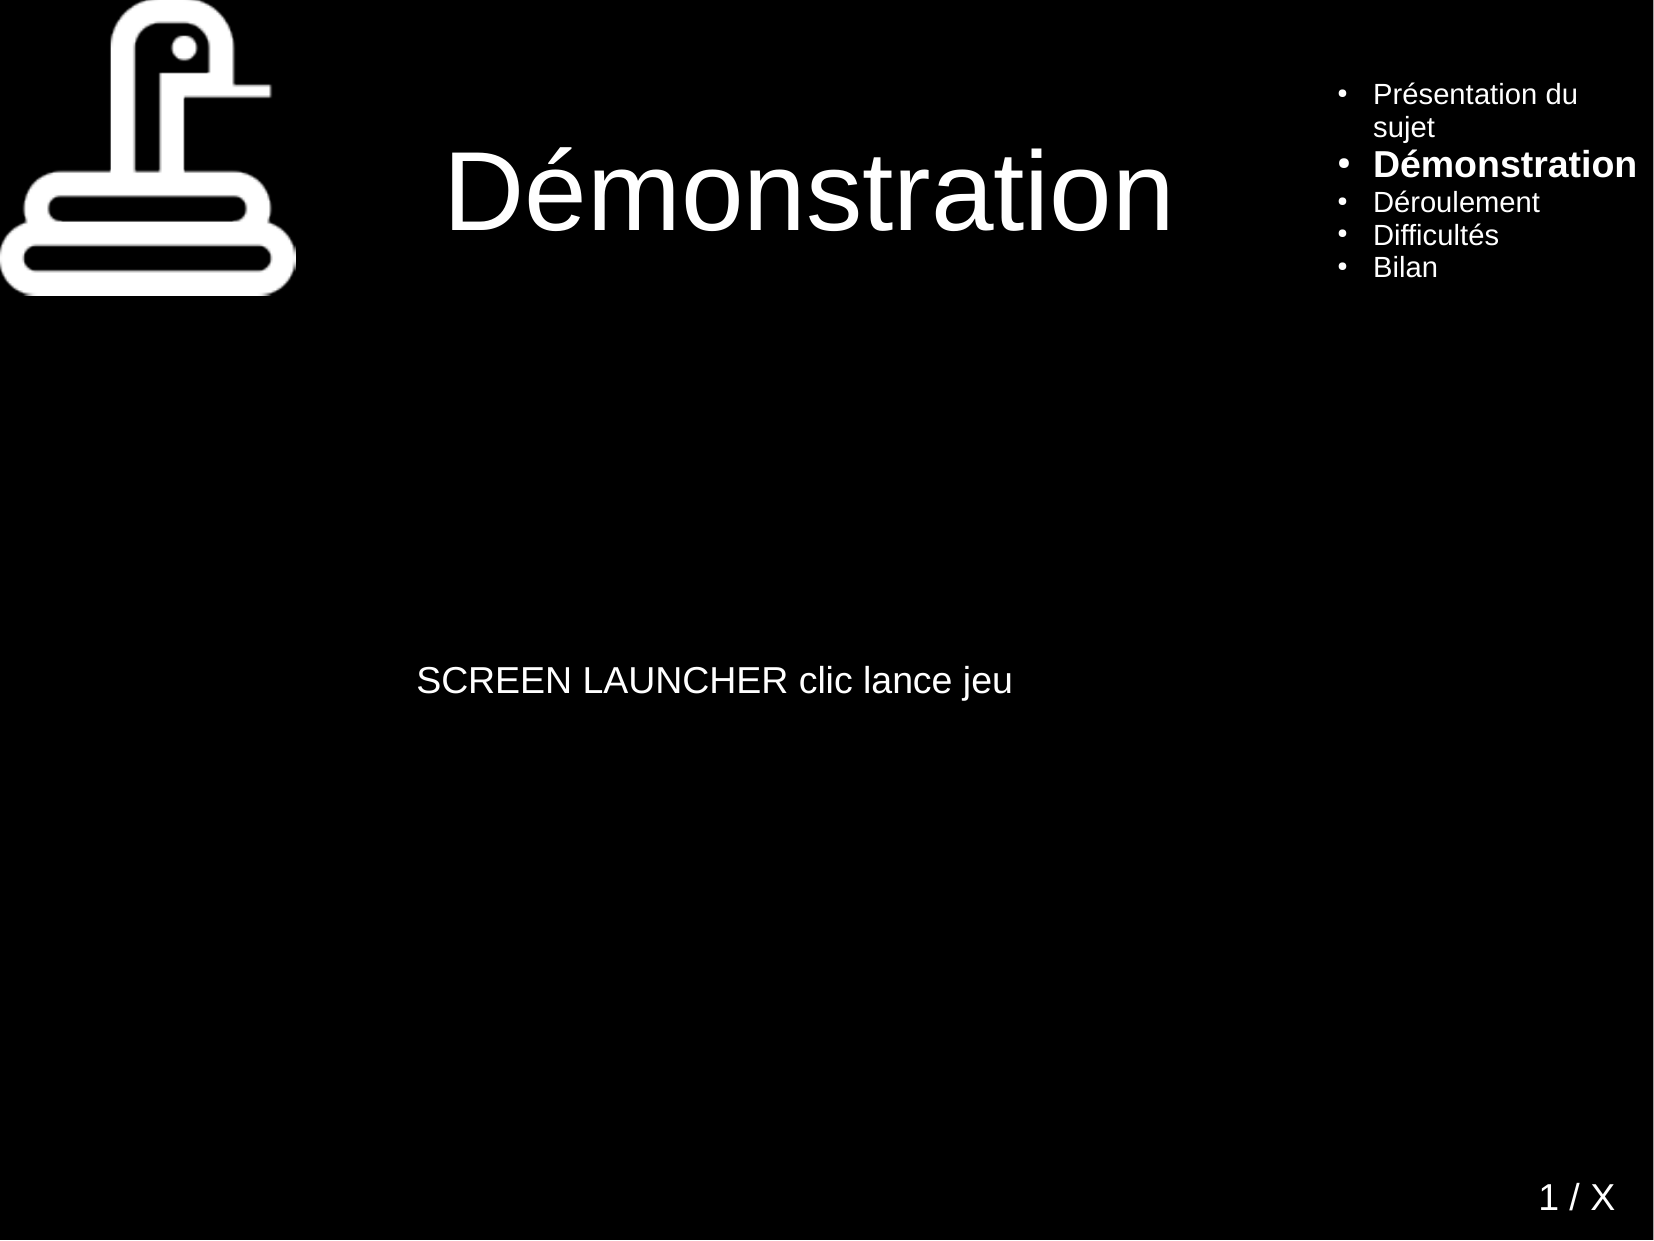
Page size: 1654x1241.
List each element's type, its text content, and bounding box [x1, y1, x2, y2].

picture [0, 0, 296, 296]
text_box Présentation du sujet Démonstration Déroulement Difficultés Bilan [1322, 70, 1654, 334]
text_box SCREEN LAUNCHER clic lance jeu [401, 651, 1394, 751]
text_box 1 / X [1523, 1169, 1654, 1241]
title Démonstration [295, 88, 1323, 296]
